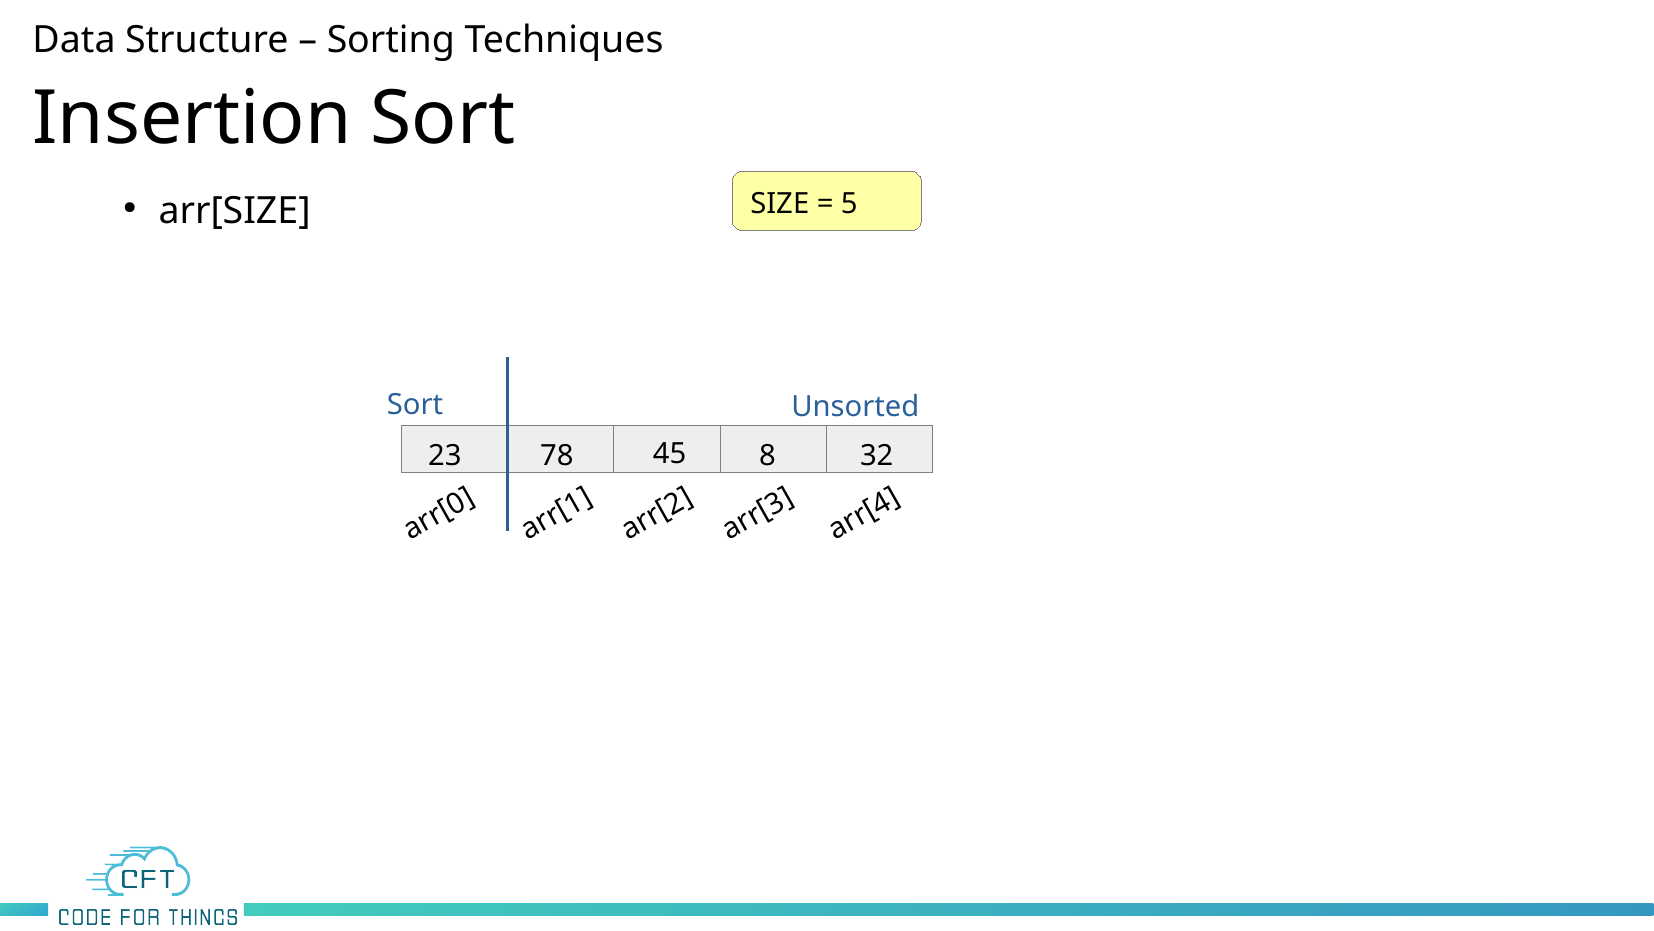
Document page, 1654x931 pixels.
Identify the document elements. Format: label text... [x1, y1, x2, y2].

text_box [724, 425, 776, 473]
text_box 78 [525, 427, 593, 477]
text_box 23 [413, 427, 481, 477]
text_box arr[3] [696, 450, 839, 566]
text_box Unsorted [776, 377, 977, 437]
text_box arr[4] [806, 450, 957, 587]
text_box [401, 425, 506, 473]
text_box Sort [372, 375, 479, 425]
text_box [912, 437, 933, 473]
text_box 32 [845, 437, 912, 477]
text_box arr[0] [377, 450, 506, 566]
picture [59, 846, 237, 925]
text_box arr[0] [509, 483, 519, 506]
text_box SIZE = 5 [735, 175, 916, 225]
text_box 45 [638, 425, 724, 475]
text_box [509, 425, 638, 473]
title Data Structure – Sorting Techniques Insertion Sort [32, 12, 1184, 166]
text_box arr[2] [596, 475, 733, 566]
text_box [732, 171, 922, 231]
text_box arr[SIZE] [108, 176, 353, 243]
text_box 8 [744, 427, 793, 477]
text_box arr[1] [495, 450, 632, 587]
text_box [793, 437, 845, 473]
